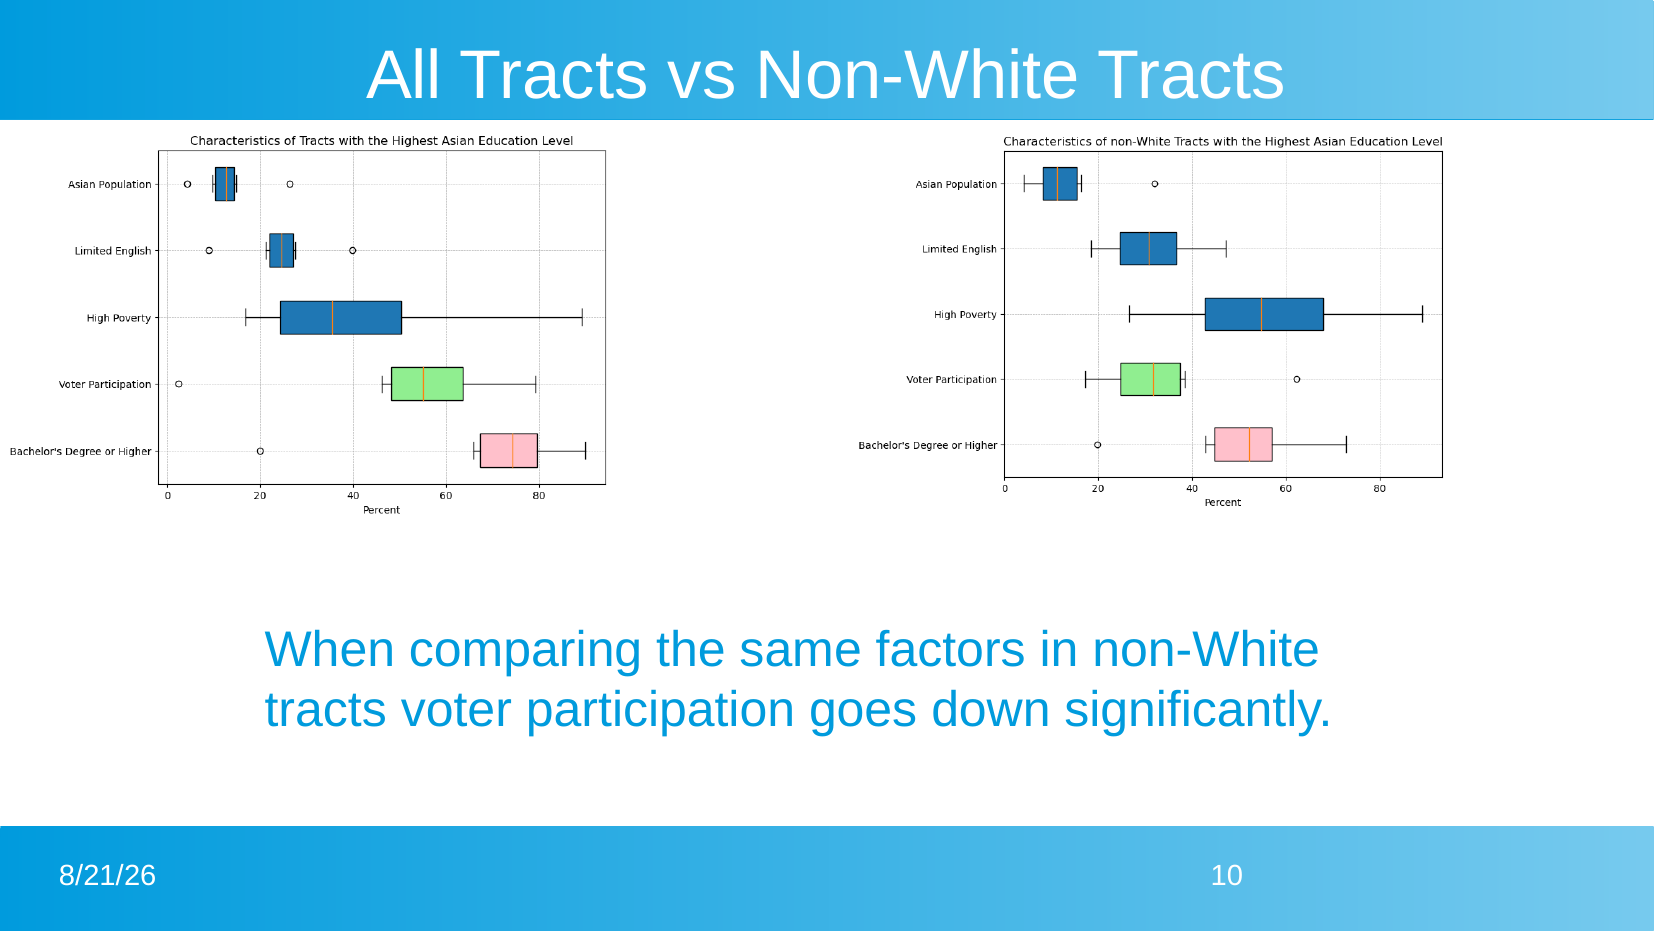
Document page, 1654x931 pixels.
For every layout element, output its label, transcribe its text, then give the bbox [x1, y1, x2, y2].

picture [825, 126, 1501, 514]
title All Tracts vs Non-White Tracts [59, 29, 1595, 108]
text_box [1210, 856, 1595, 916]
text_box 7/24/2023 [59, 856, 443, 916]
list When comparing the same factors in non-White tracts voter participation goes down significantly. [264, 534, 1351, 863]
picture [0, 125, 639, 524]
